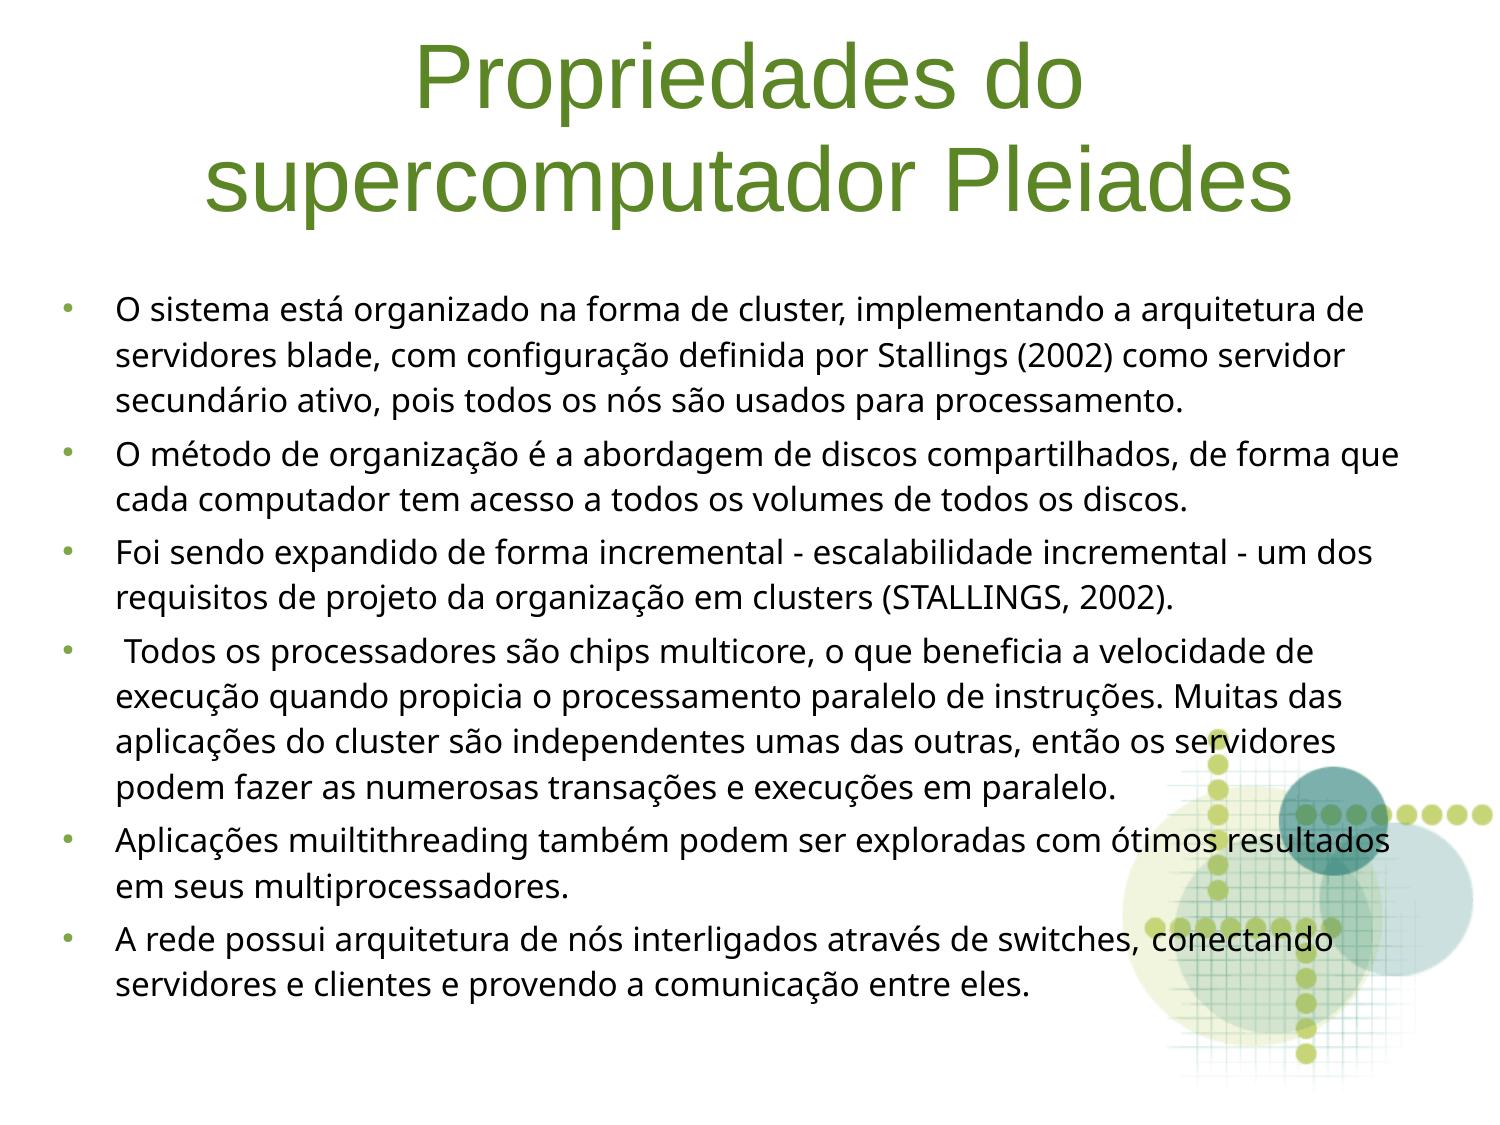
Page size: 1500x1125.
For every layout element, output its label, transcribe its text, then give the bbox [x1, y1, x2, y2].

picture [1110, 718, 1500, 1098]
list O sistema está organizado na forma de cluster, implementando a arquitetura de servidores blade, com configuração definida por Stallings (2002) como servidor secundário ativo, pois todos os nós são usados para processamento. O método de organização é a abordagem de discos compartilhados, de forma que cada computador tem acesso a todos os volumes de todos os discos. Foi sendo expandido de forma incremental - escalabilidade incremental - um dos requisitos de projeto da organização em clusters (STALLINGS, 2002). Todos os processadores são chips multicore, o que beneficia a velocidade de execução quando propicia o processamento paralelo de instruções. Muitas das aplicações do cluster são independentes umas das outras, então os servidores podem fazer as numerosas transações e execuções em paralelo. Aplicações muiltithreading também podem ser exploradas com ótimos resultados em seus multiprocessadores. A rede possui arquitetura de nós interligados através de switches, conectando servidores e clientes e provendo a comunicação entre eles. [29, 278, 1447, 1022]
title Propriedades do supercomputador Pleiades [75, 25, 1426, 232]
